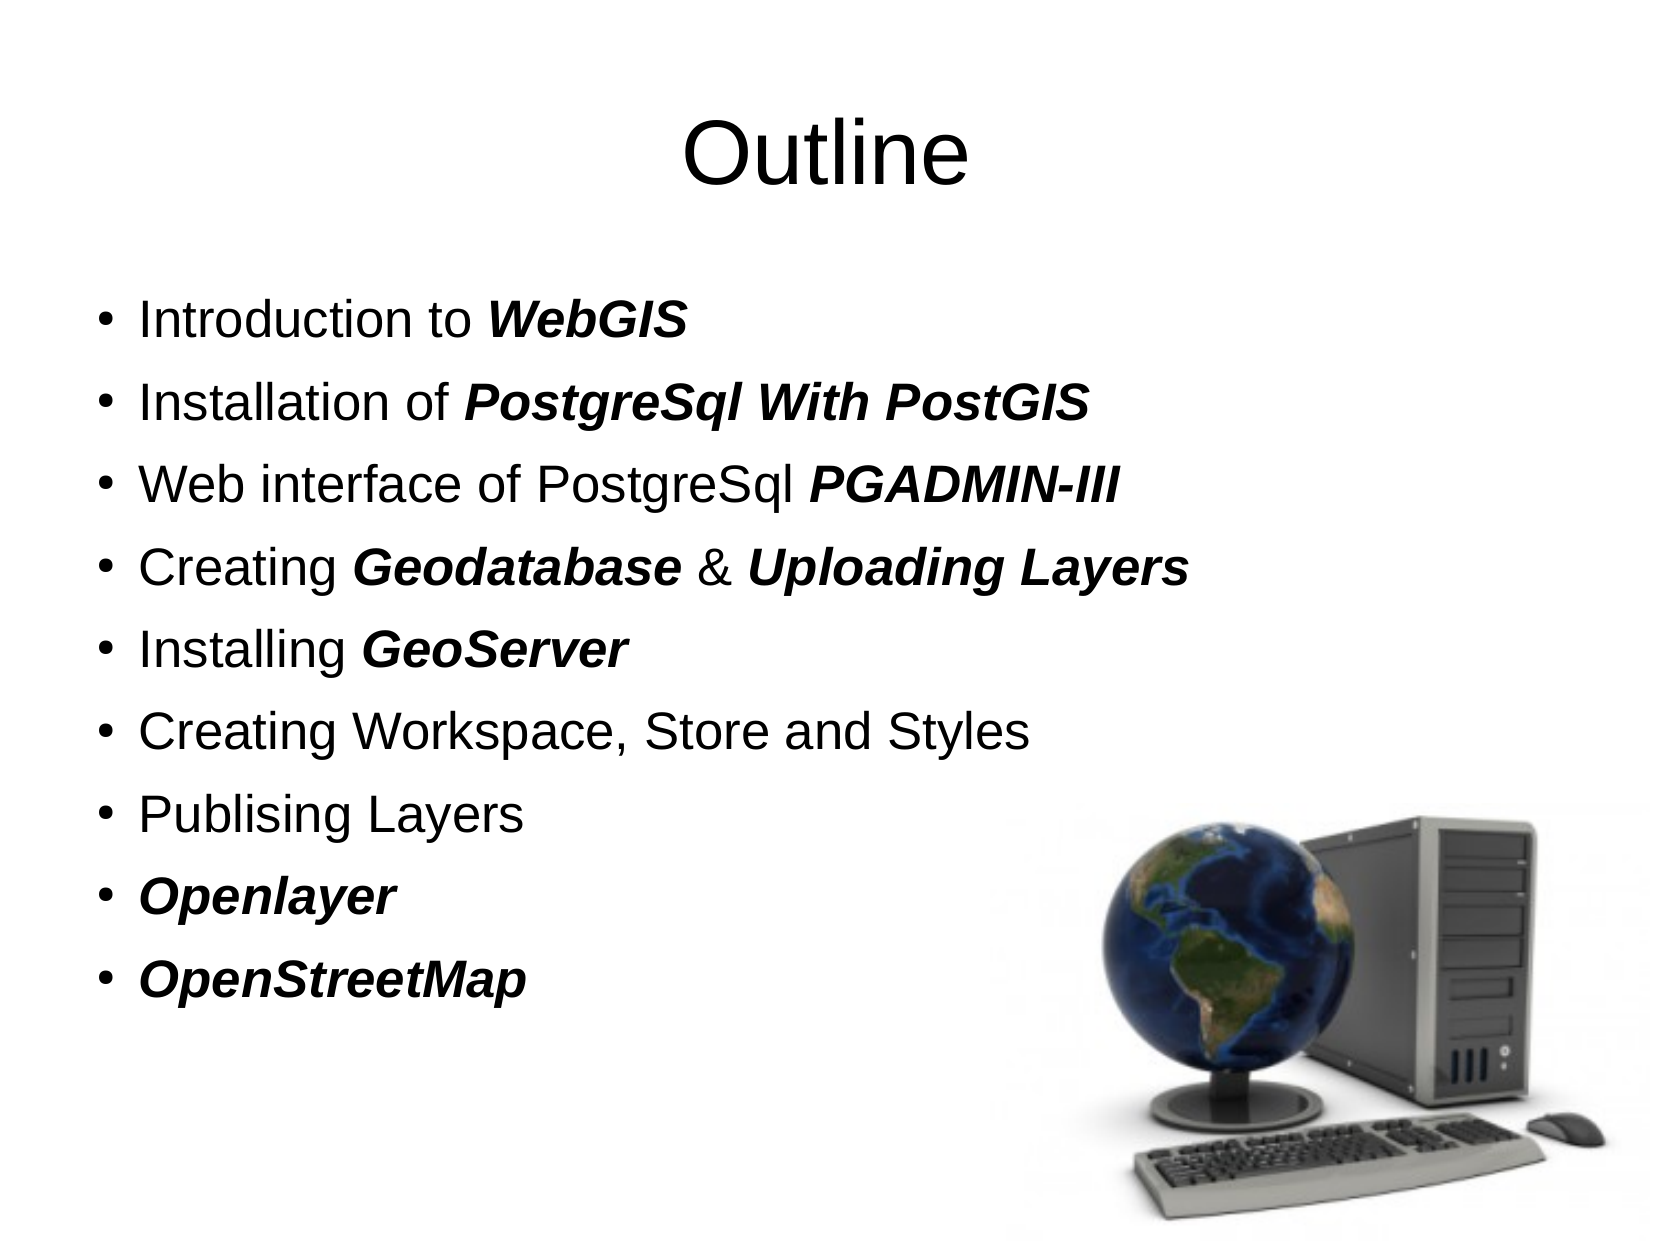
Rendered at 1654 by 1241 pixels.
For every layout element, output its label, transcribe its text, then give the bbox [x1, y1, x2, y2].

title Outline [82, 49, 1571, 257]
list Introduction to WebGIS Installation of PostgreSql With PostGIS Web interface of PostgreSql PGADMIN-III Creating Geodatabase & Uploading Layers Installing GeoServer Creating Workspace, Store and Styles Publising Layers Openlayer OpenStreetMap [82, 290, 1571, 1010]
picture [990, 803, 1650, 1241]
